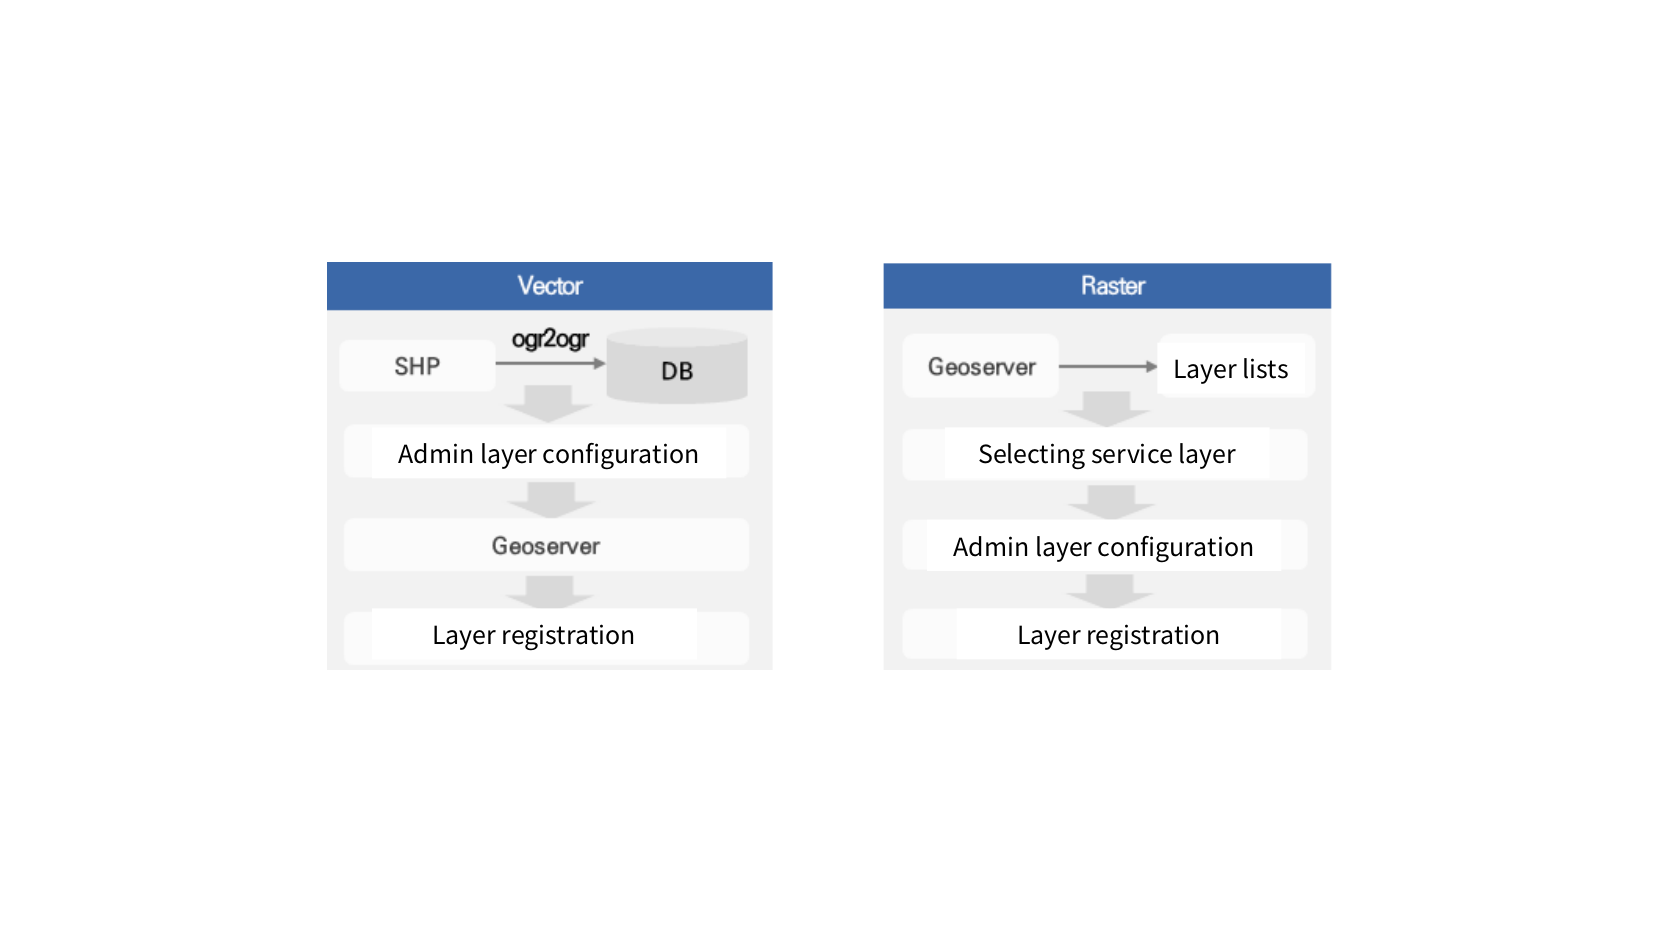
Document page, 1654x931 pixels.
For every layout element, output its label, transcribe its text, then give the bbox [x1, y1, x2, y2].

text_box Layer registration [372, 608, 697, 660]
text_box Admin layer configuration [372, 427, 727, 479]
text_box Layer registration [956, 608, 1282, 660]
text_box Admin layer configuration [927, 519, 1282, 571]
text_box Selecting service layer [944, 427, 1270, 479]
picture [327, 262, 1333, 670]
text_box Layer lists [1157, 342, 1306, 394]
